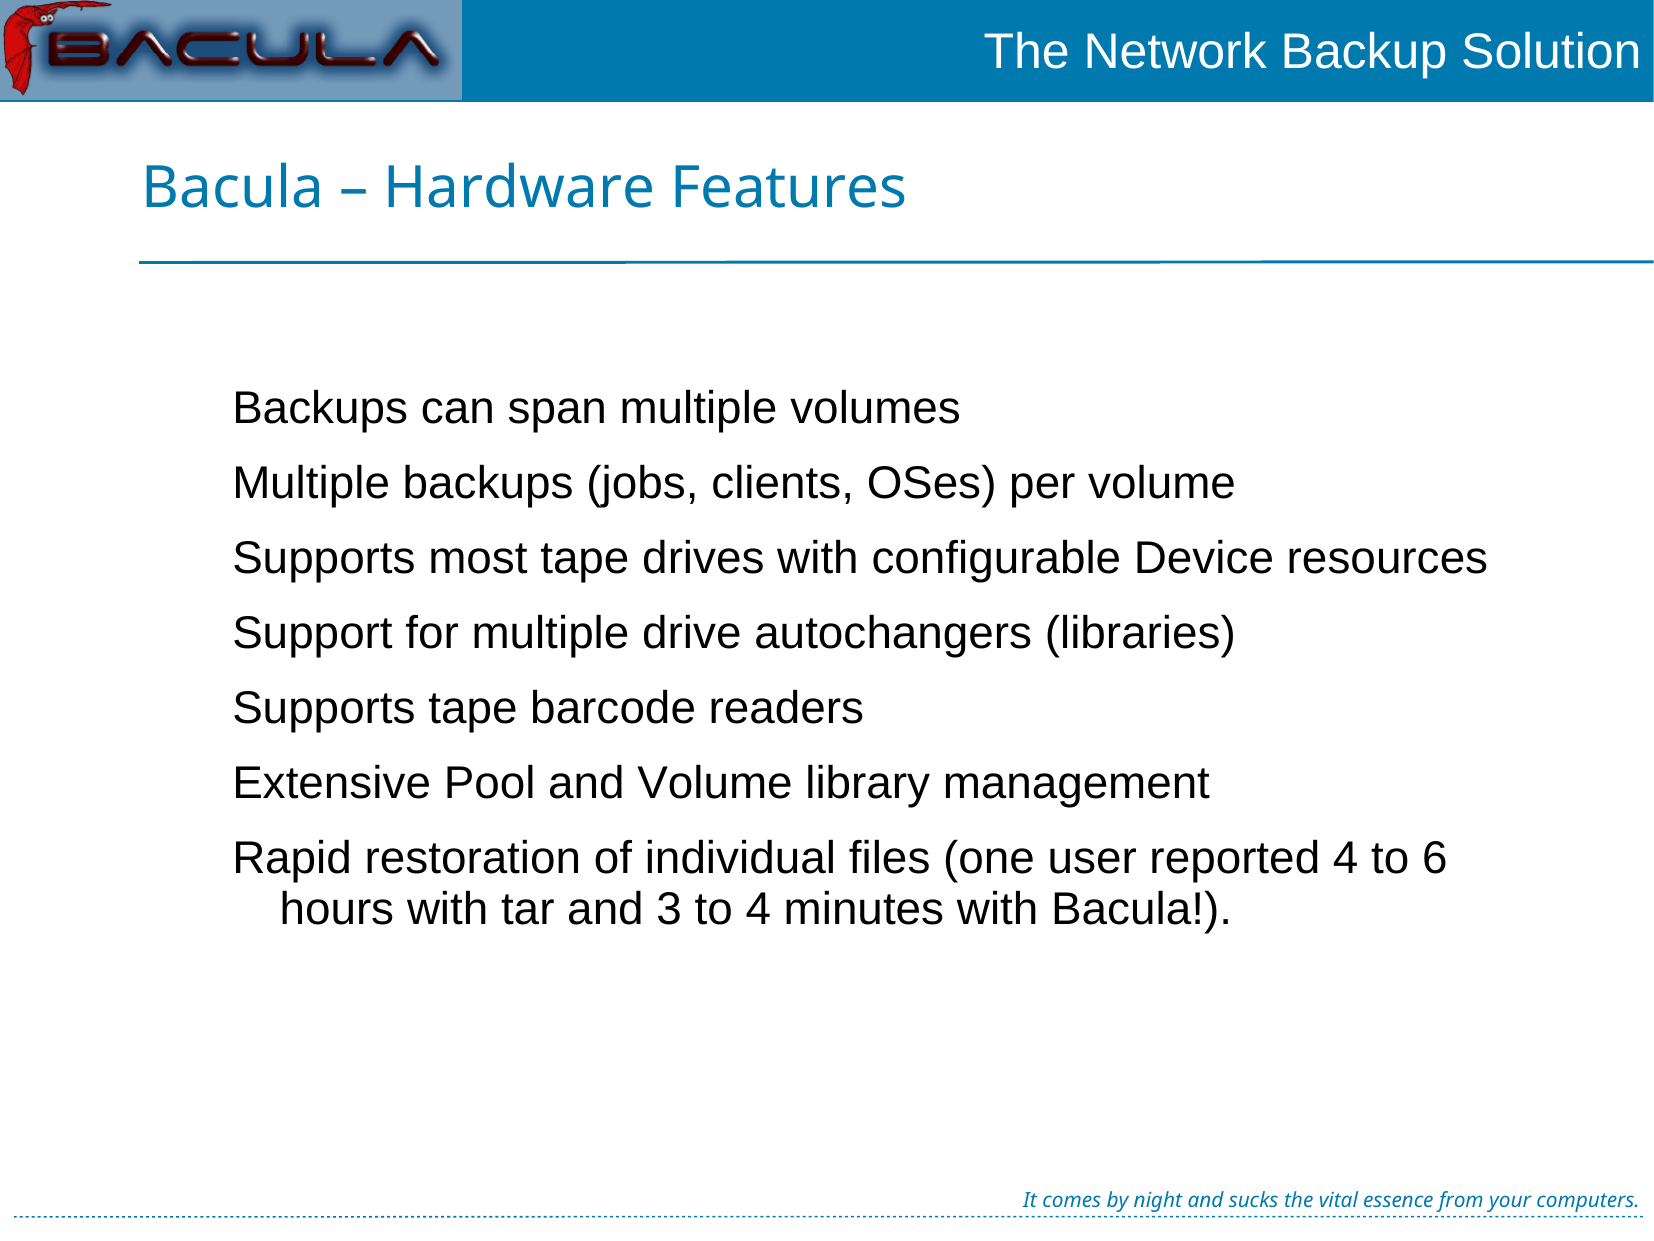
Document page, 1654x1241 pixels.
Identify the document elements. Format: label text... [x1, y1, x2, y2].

title Bacula – Hardware Features [141, 112, 1501, 226]
picture [0, 0, 461, 99]
list Backups can span multiple volumes Multiple backups (jobs, clients, OSes) per volume Supports most tape drives with configurable Device resources Support for multiple drive autochangers (libraries) Supports tape barcode readers Extensive Pool and Volume library management Rapid restoration of individual files (one user reported 4 to 6 hours with tar and 3 to 4 minutes with Bacula!). [137, 382, 1531, 1134]
